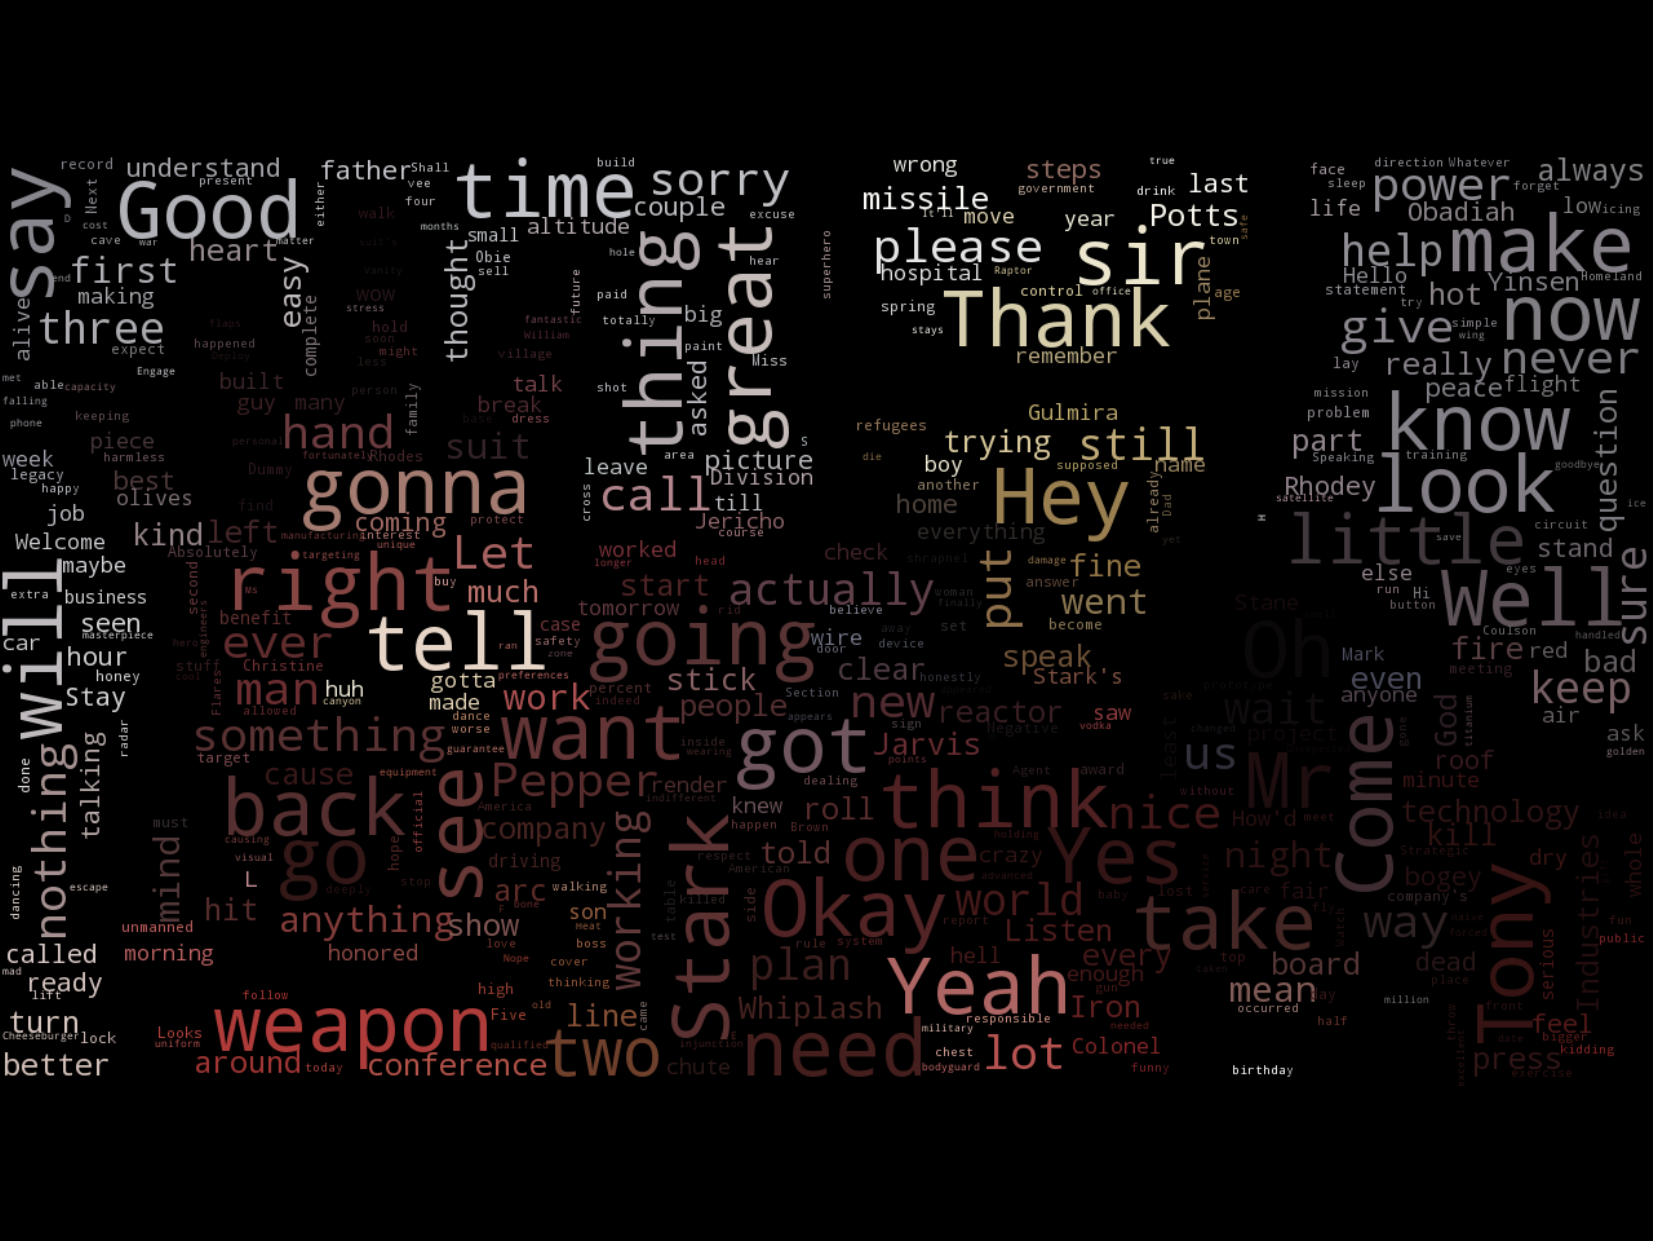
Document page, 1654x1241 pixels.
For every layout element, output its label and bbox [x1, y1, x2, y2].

picture [0, 155, 1653, 1086]
